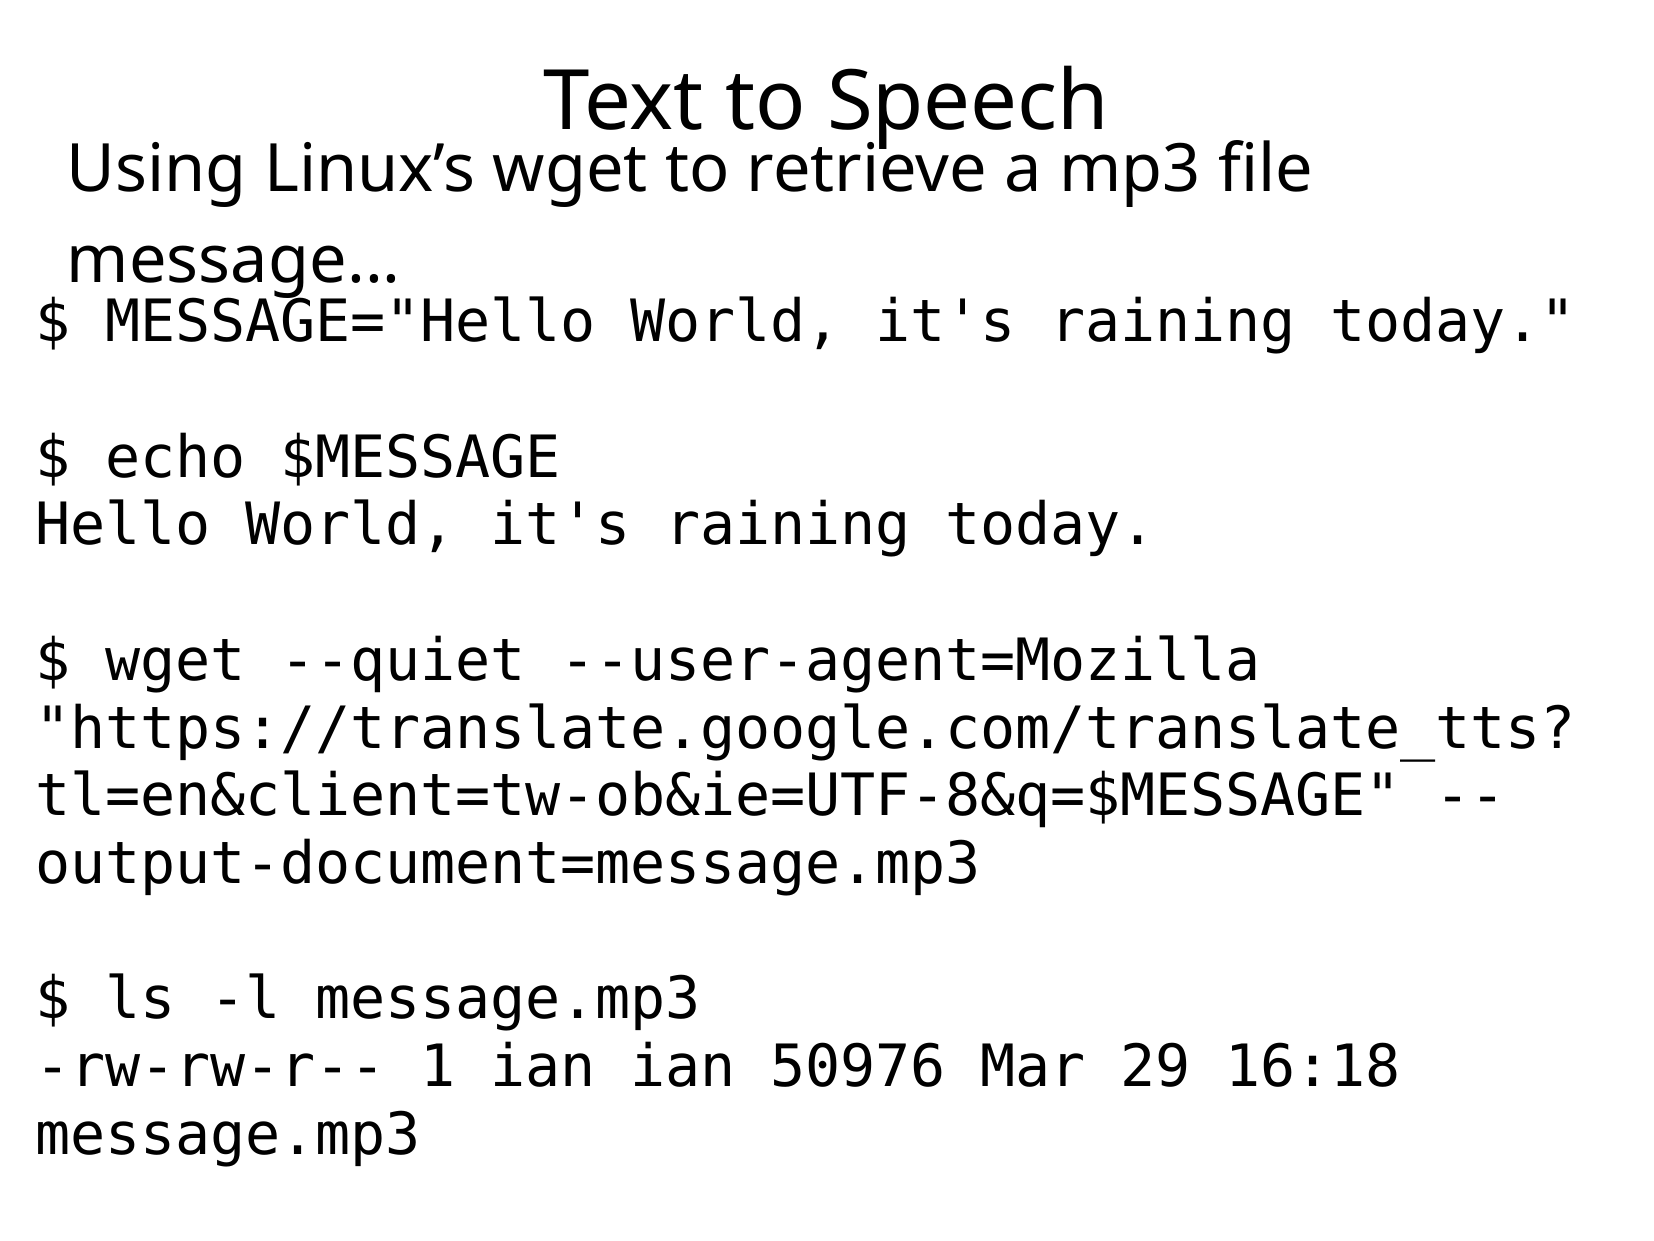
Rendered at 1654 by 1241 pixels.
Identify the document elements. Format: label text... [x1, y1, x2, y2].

subtitle $ MESSAGE="Hello World, it's raining today." $ echo $MESSAGE Hello World, it's raining today. $ wget --quiet --user-agent=Mozilla "https://translate.google.com/translate_tts?tl=en&client=tw-ob&ie=UTF-8&q=$MESSAGE" --output-document=message.mp3 $ ls -l message.mp3 -rw-rw-r-- 1 ian ian 50976 Mar 29 16:18 message.mp3 [35, 269, 1632, 1187]
title Text to Speech [82, 32, 1571, 163]
text_box Using Linux’s wget to retrieve a mp3 file message... [66, 153, 1556, 269]
